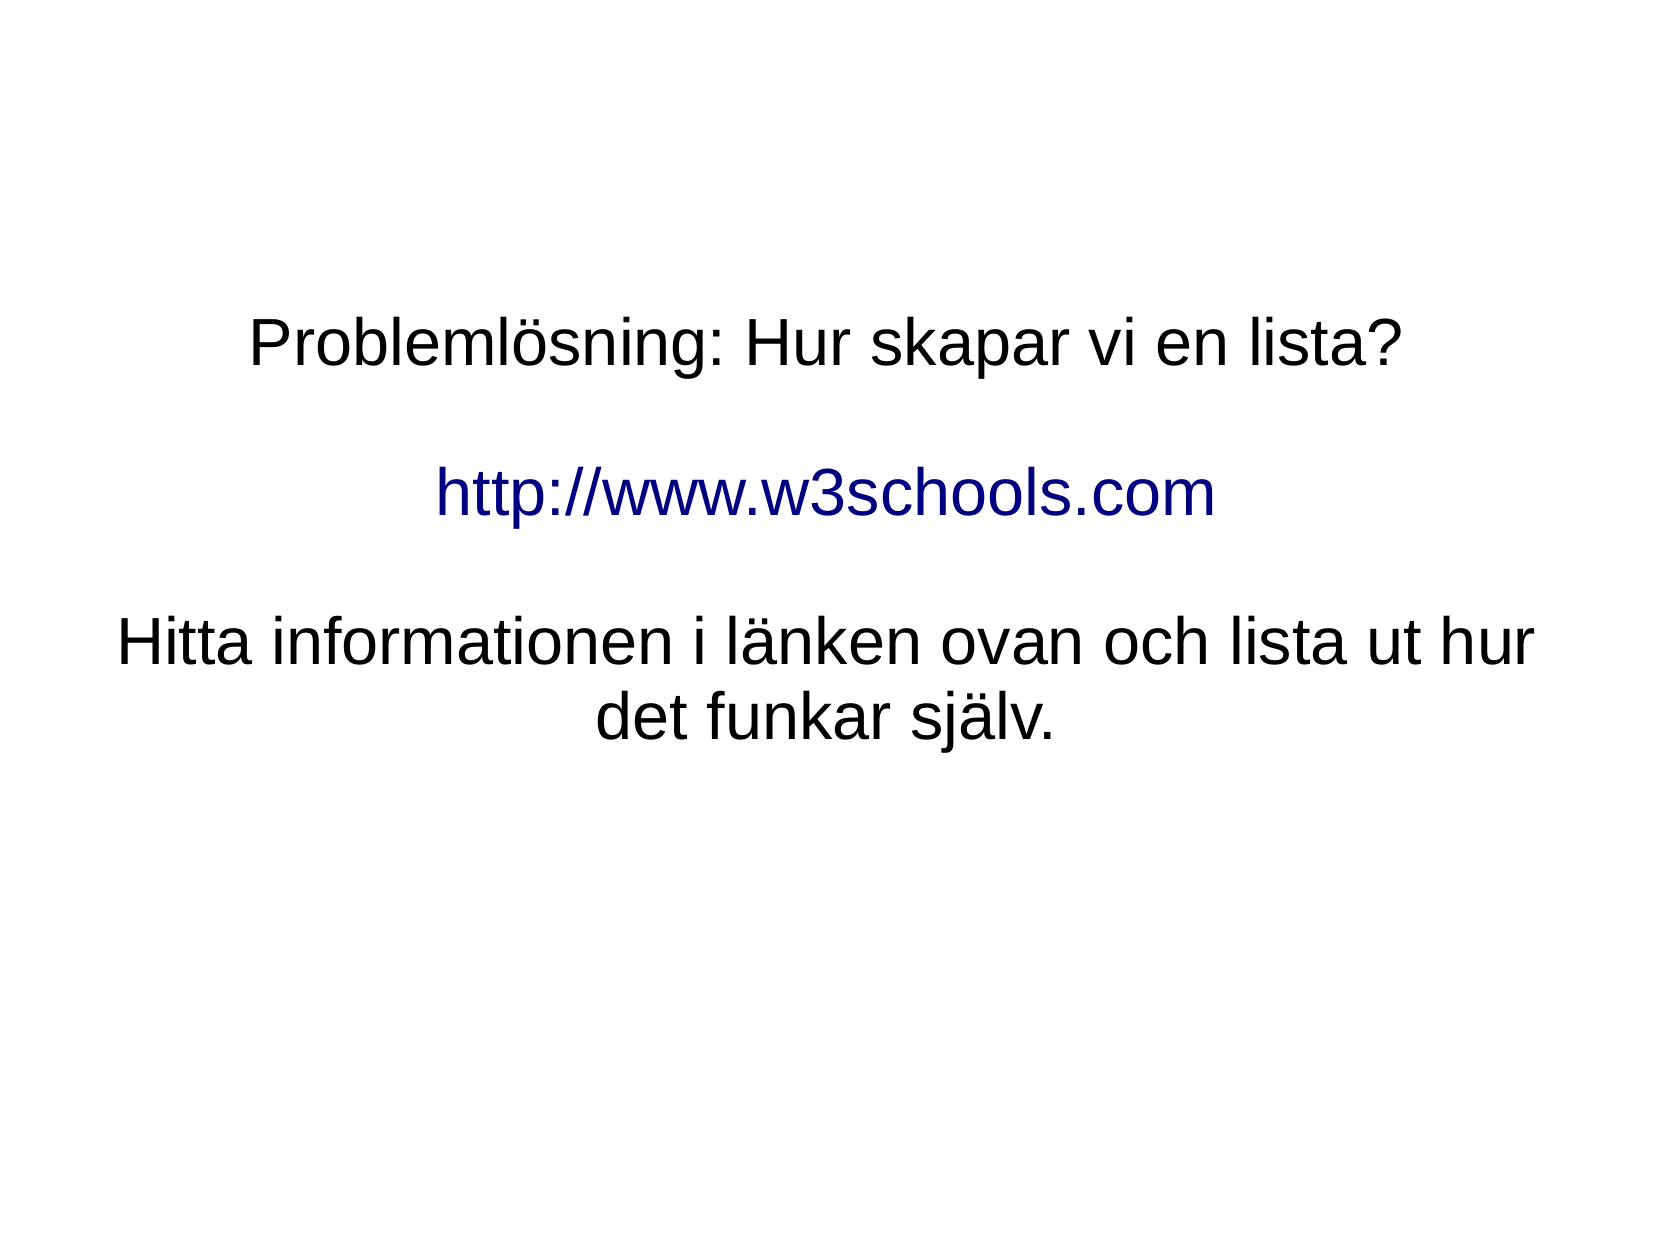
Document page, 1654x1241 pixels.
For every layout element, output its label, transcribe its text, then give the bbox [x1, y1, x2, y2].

subtitle Problemlösning: Hur skapar vi en lista? http://www.w3schools.com Hitta informationen i länken ovan och lista ut hur det funkar själv. [82, 49, 1571, 1010]
